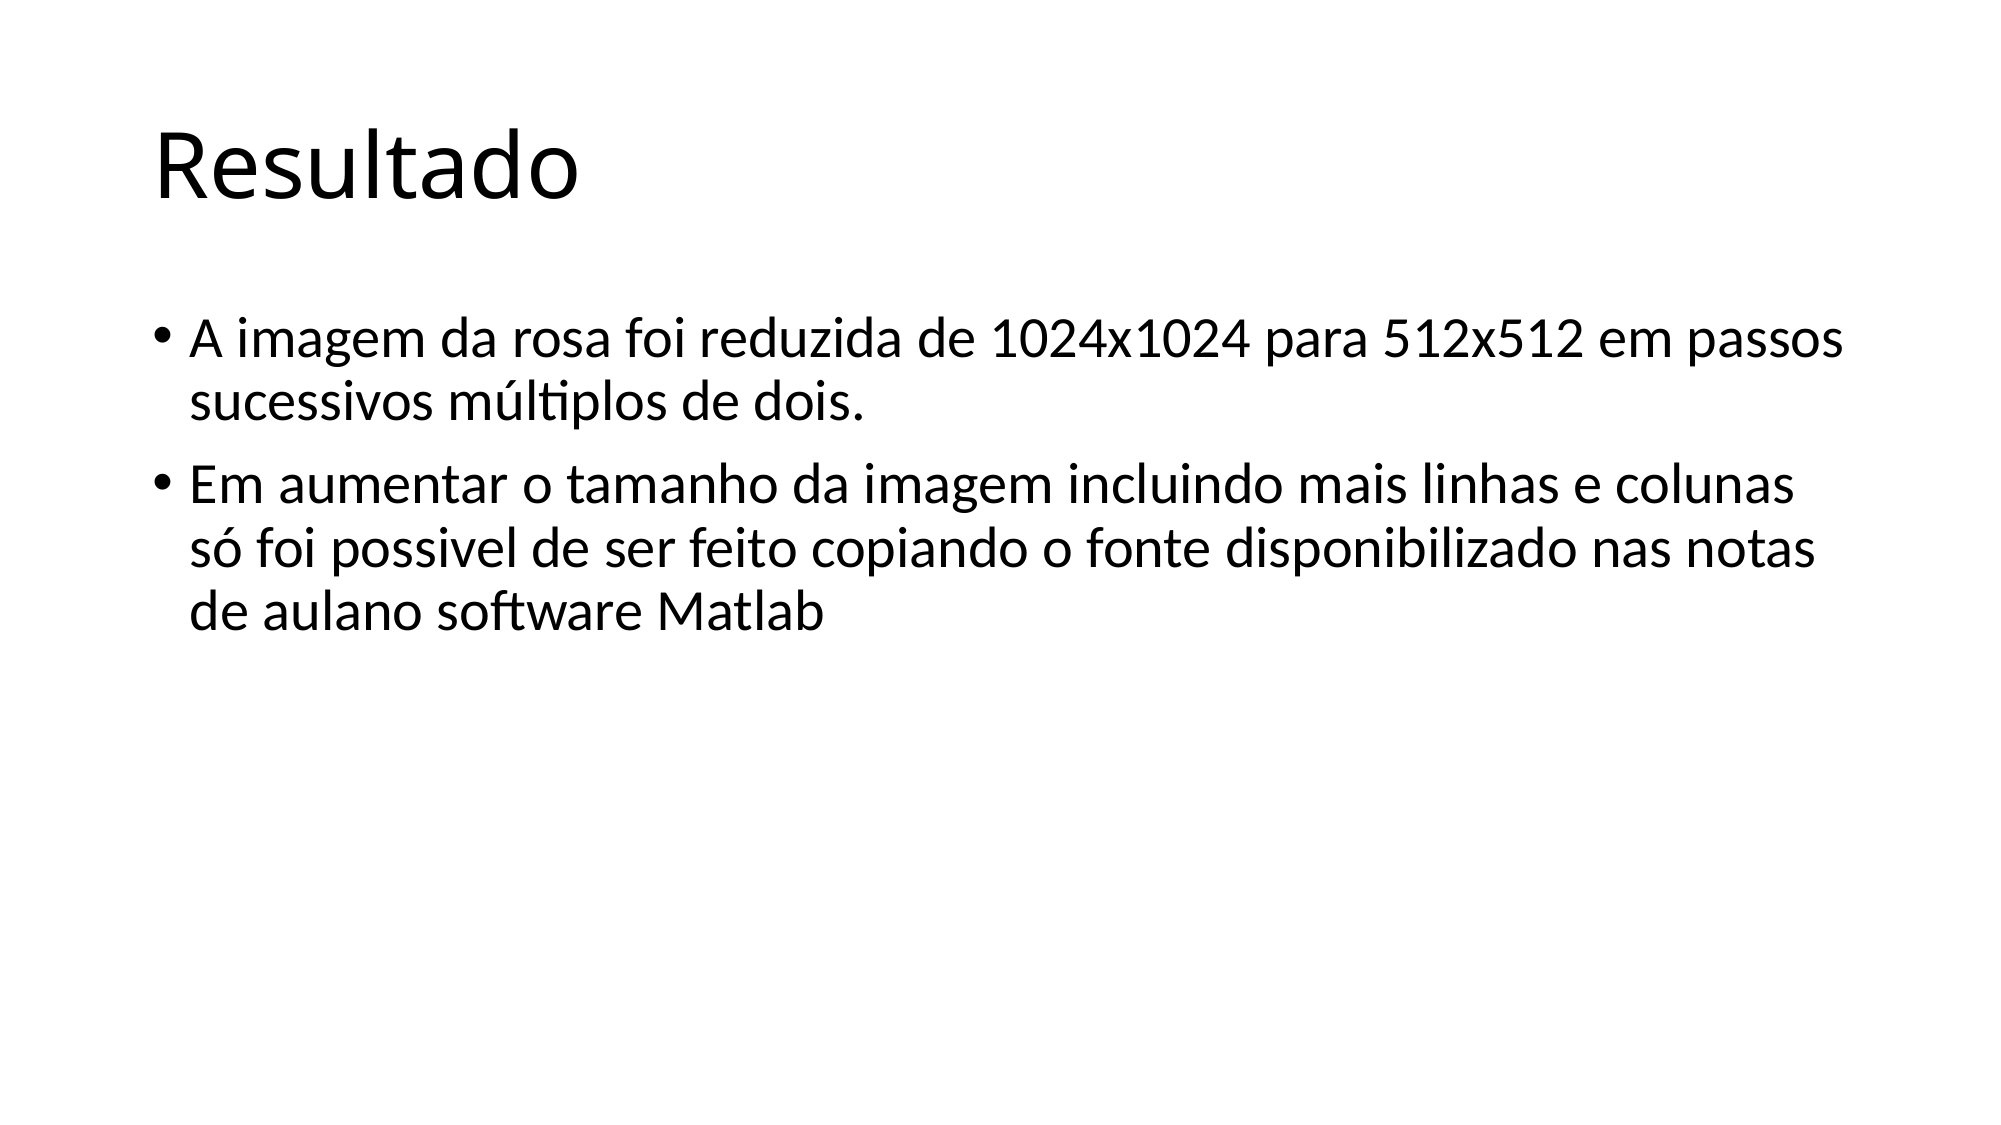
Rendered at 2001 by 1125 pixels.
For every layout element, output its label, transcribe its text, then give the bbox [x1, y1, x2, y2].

list A imagem da rosa foi reduzida de 1024x1024 para 512x512 em passos sucessivos múltiplos de dois. Em aumentar o tamanho da imagem incluindo mais linhas e colunas só foi possivel de ser feito copiando o fonte disponibilizado nas notas de aulano software Matlab [137, 299, 1863, 1014]
title Resultado [137, 59, 1863, 278]
